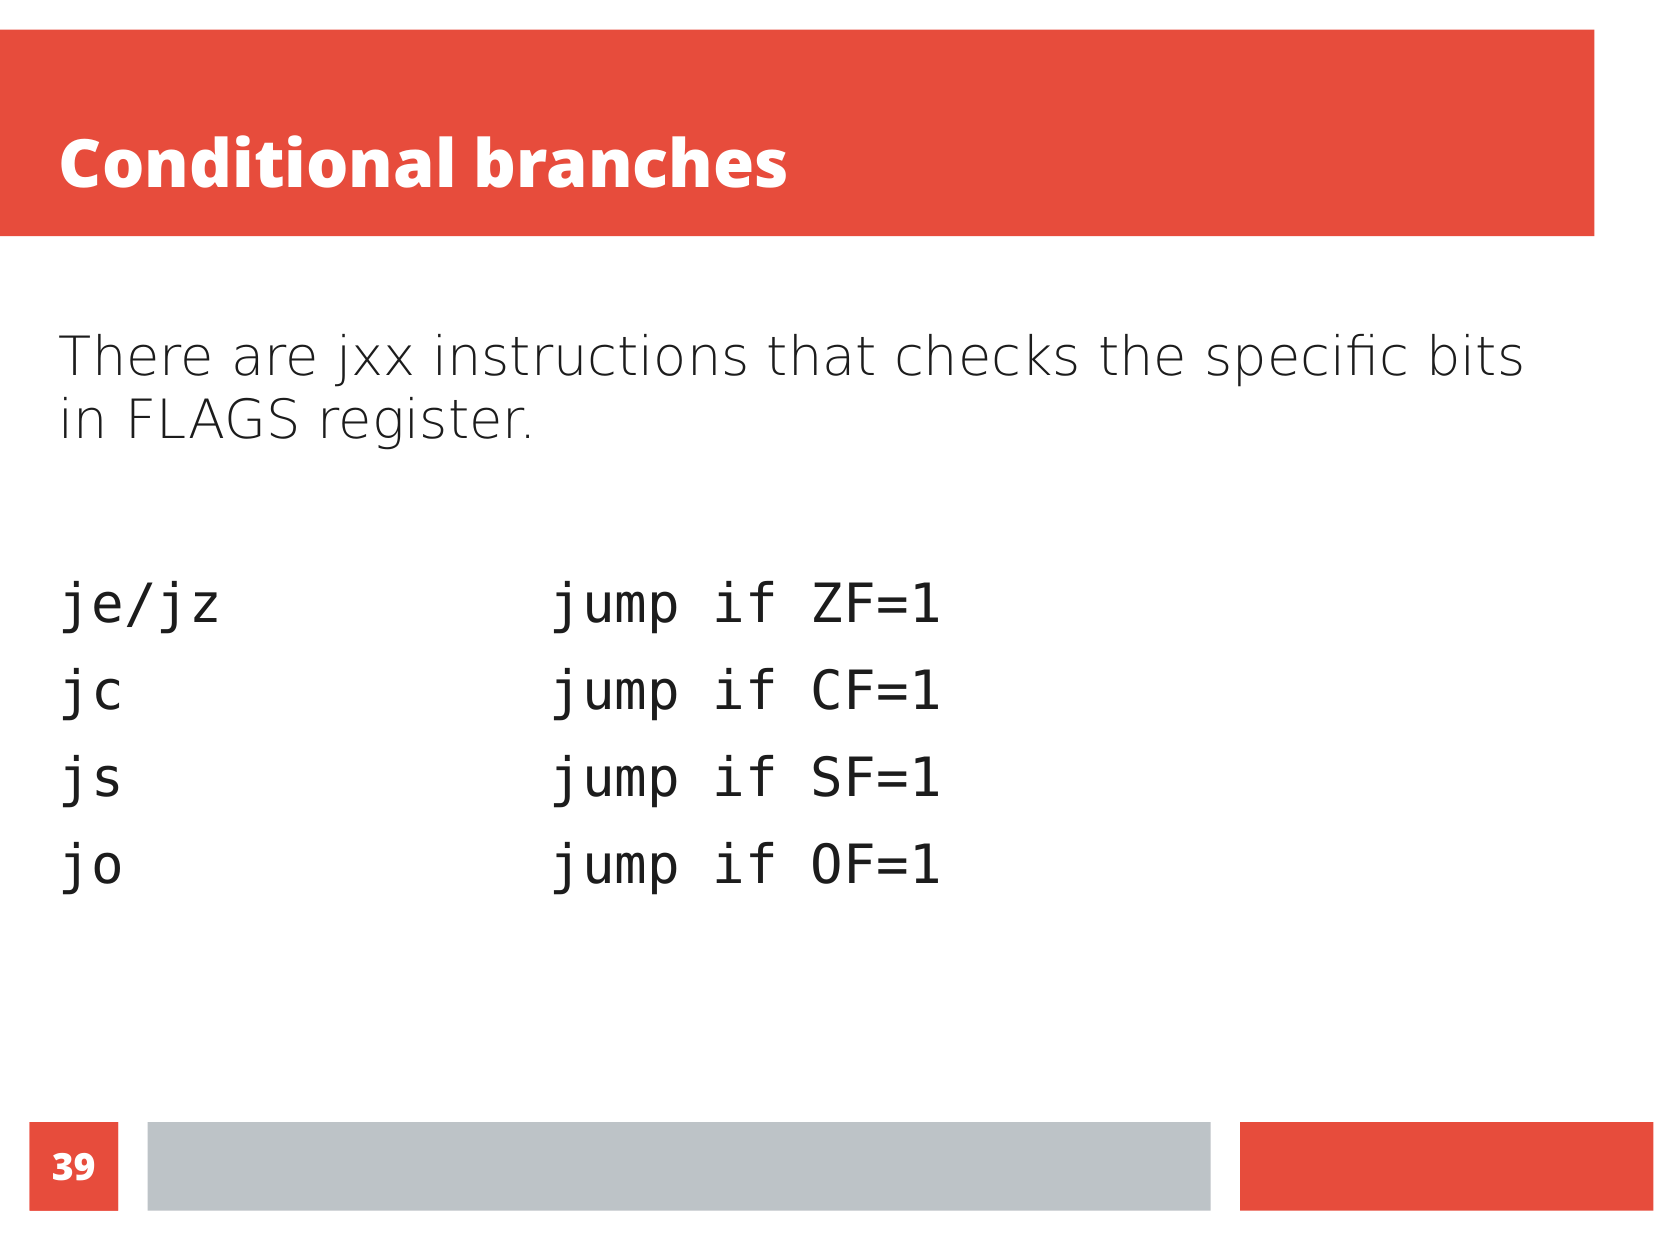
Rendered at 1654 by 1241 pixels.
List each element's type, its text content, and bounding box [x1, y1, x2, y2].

title Conditional branches [59, 59, 1595, 207]
list There are jxx instructions that checks the specific bits in FLAGS register. je/jz jump if ZF=1 jc jump if CF=1 js jump if SF=1 jo jump if OF=1 [59, 324, 1565, 1093]
